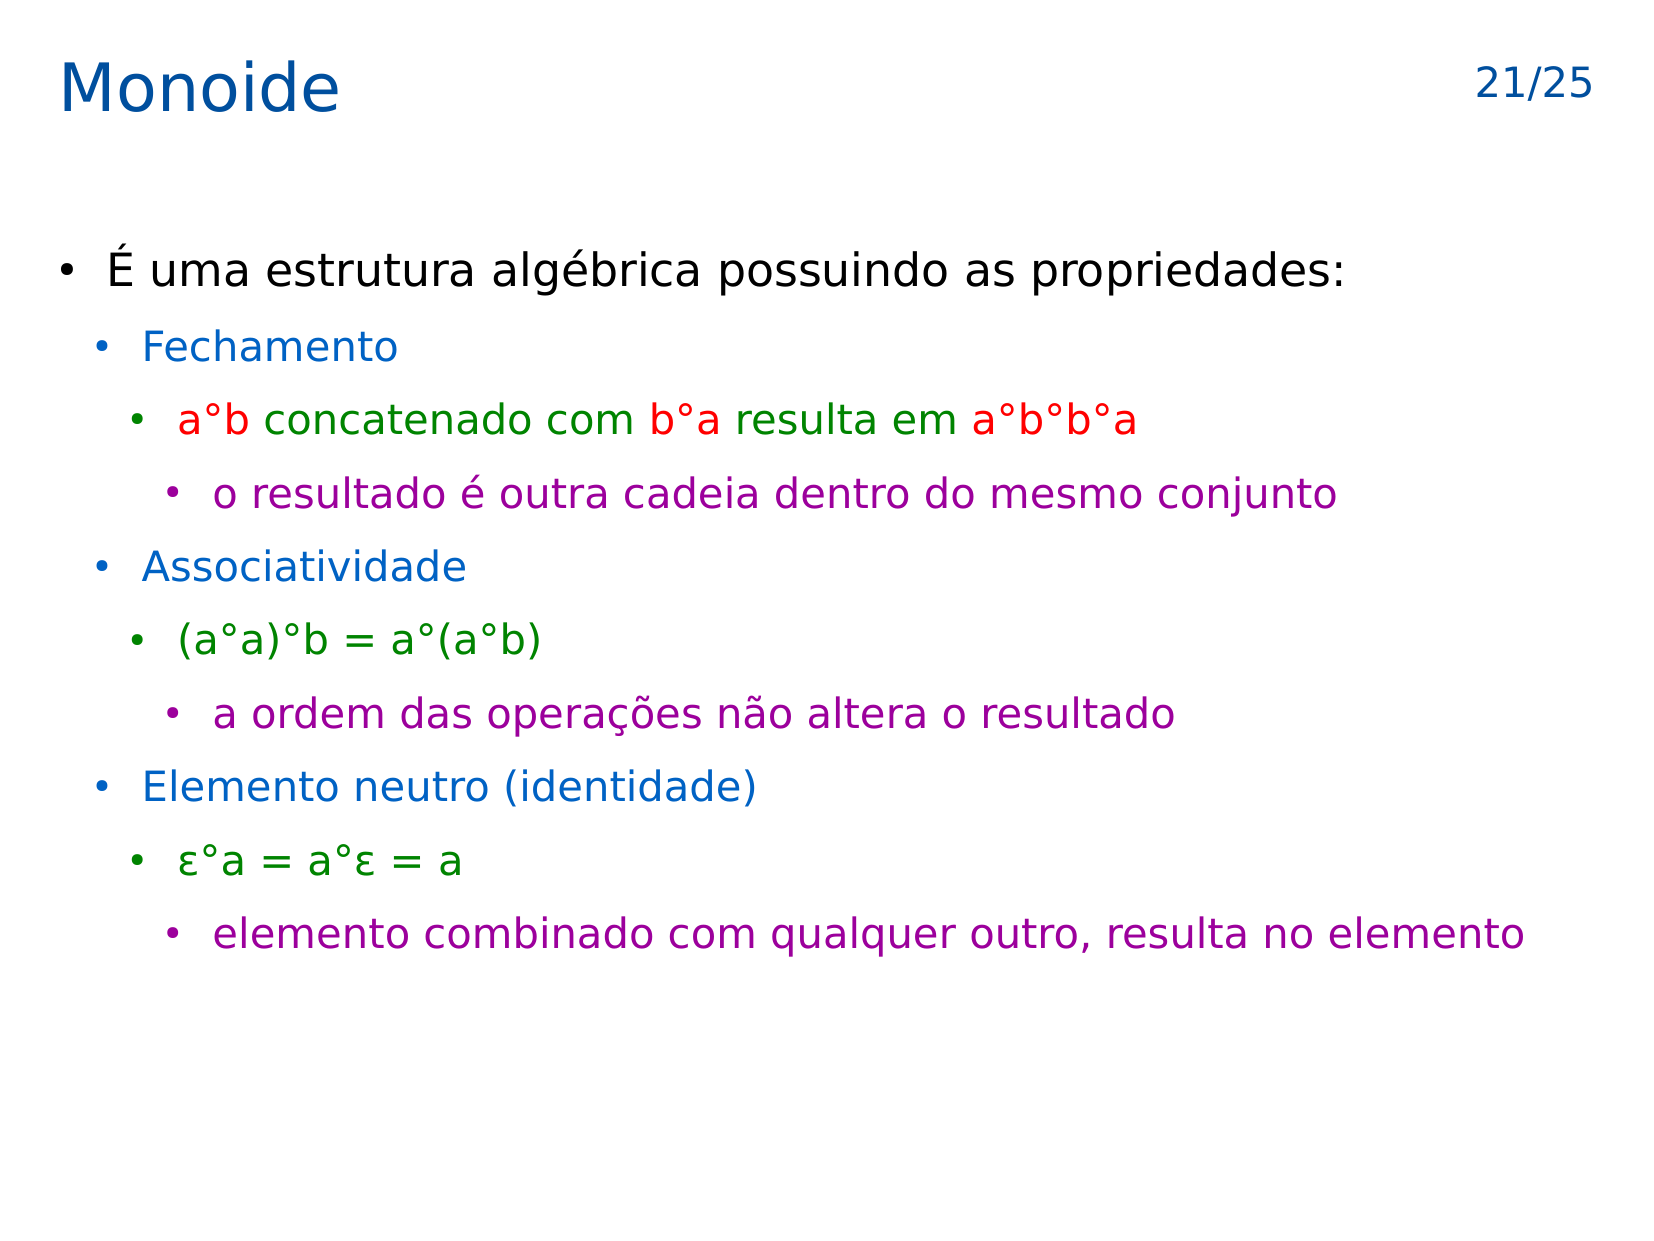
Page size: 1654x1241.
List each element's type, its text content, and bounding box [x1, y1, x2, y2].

title Monoide [59, 29, 1625, 148]
list É uma estrutura algébrica possuindo as propriedades: Fechamento a°b concatenado com b°a resulta em a°b°b°a o resultado é outra cadeia dentro do mesmo conjunto Associatividade (a°a)°b = a°(a°b) a ordem das operações não altera o resultado Elemento neutro (identidade) ε°a = a°ε = a elemento combinado com qualquer outro, resulta no elemento [59, 236, 1595, 1211]
